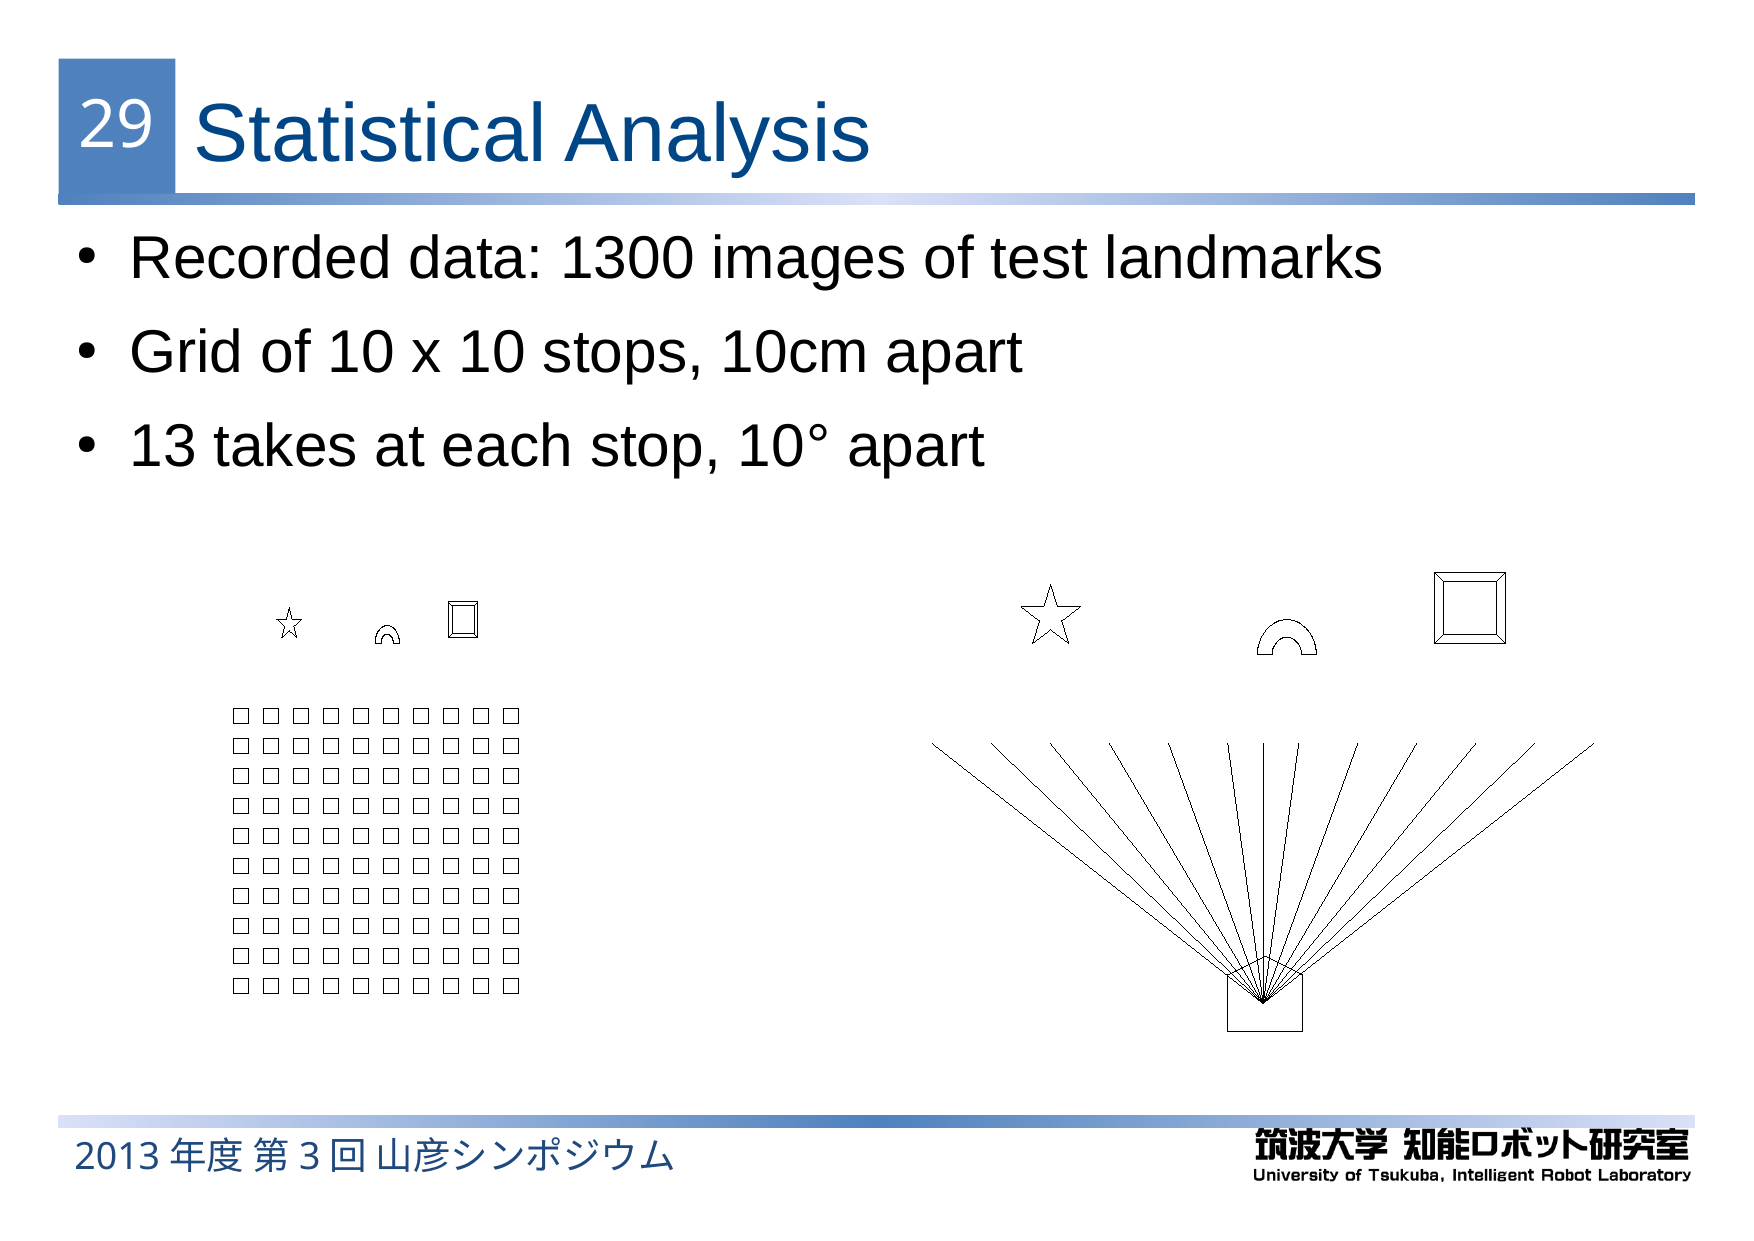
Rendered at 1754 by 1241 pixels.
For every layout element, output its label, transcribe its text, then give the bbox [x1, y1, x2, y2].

title Statistical Analysis [193, 61, 1651, 205]
list Recorded data: 1300 images of test landmarks Grid of 10 x 10 stops, 10cm apart 13 takes at each stop, 10° apart [58, 223, 1696, 876]
picture [1252, 1127, 1691, 1182]
